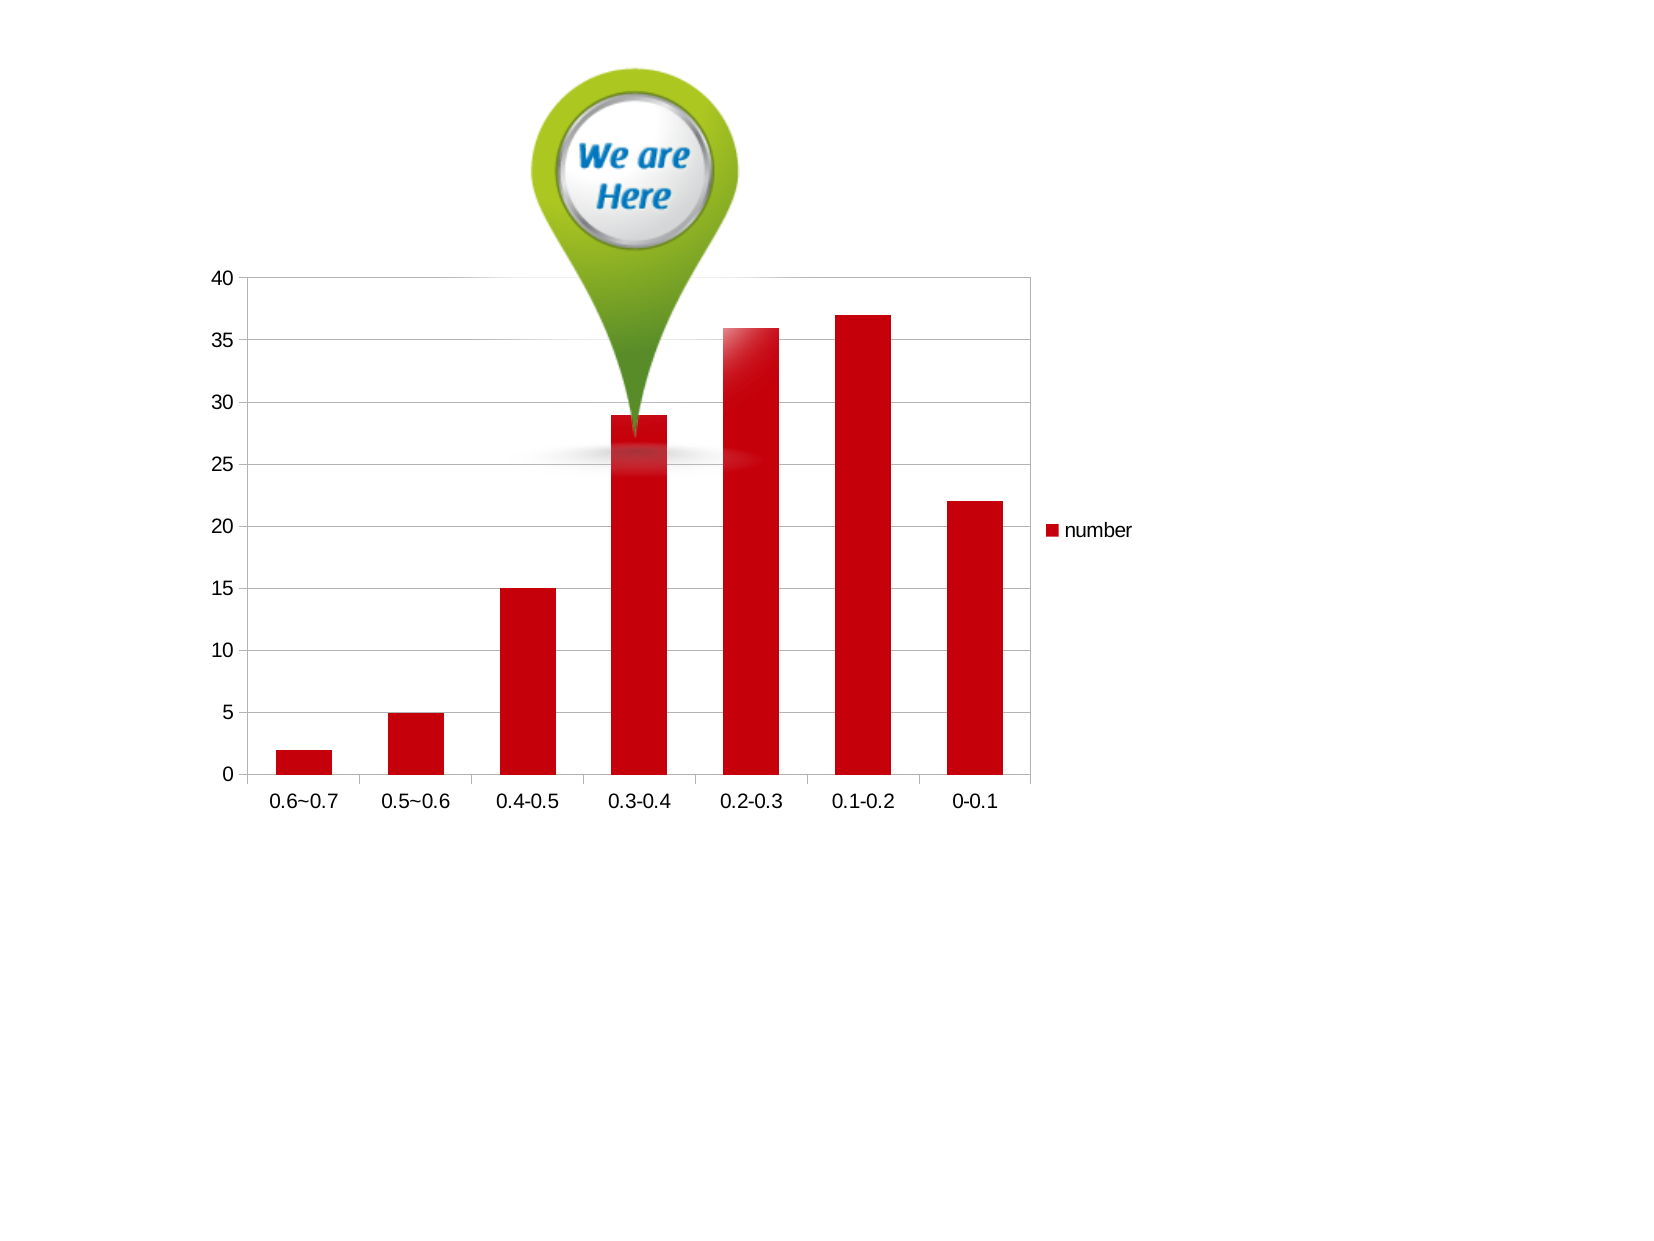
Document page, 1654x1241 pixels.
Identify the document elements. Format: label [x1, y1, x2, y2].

chart [175, 243, 1152, 818]
picture [398, 0, 851, 483]
